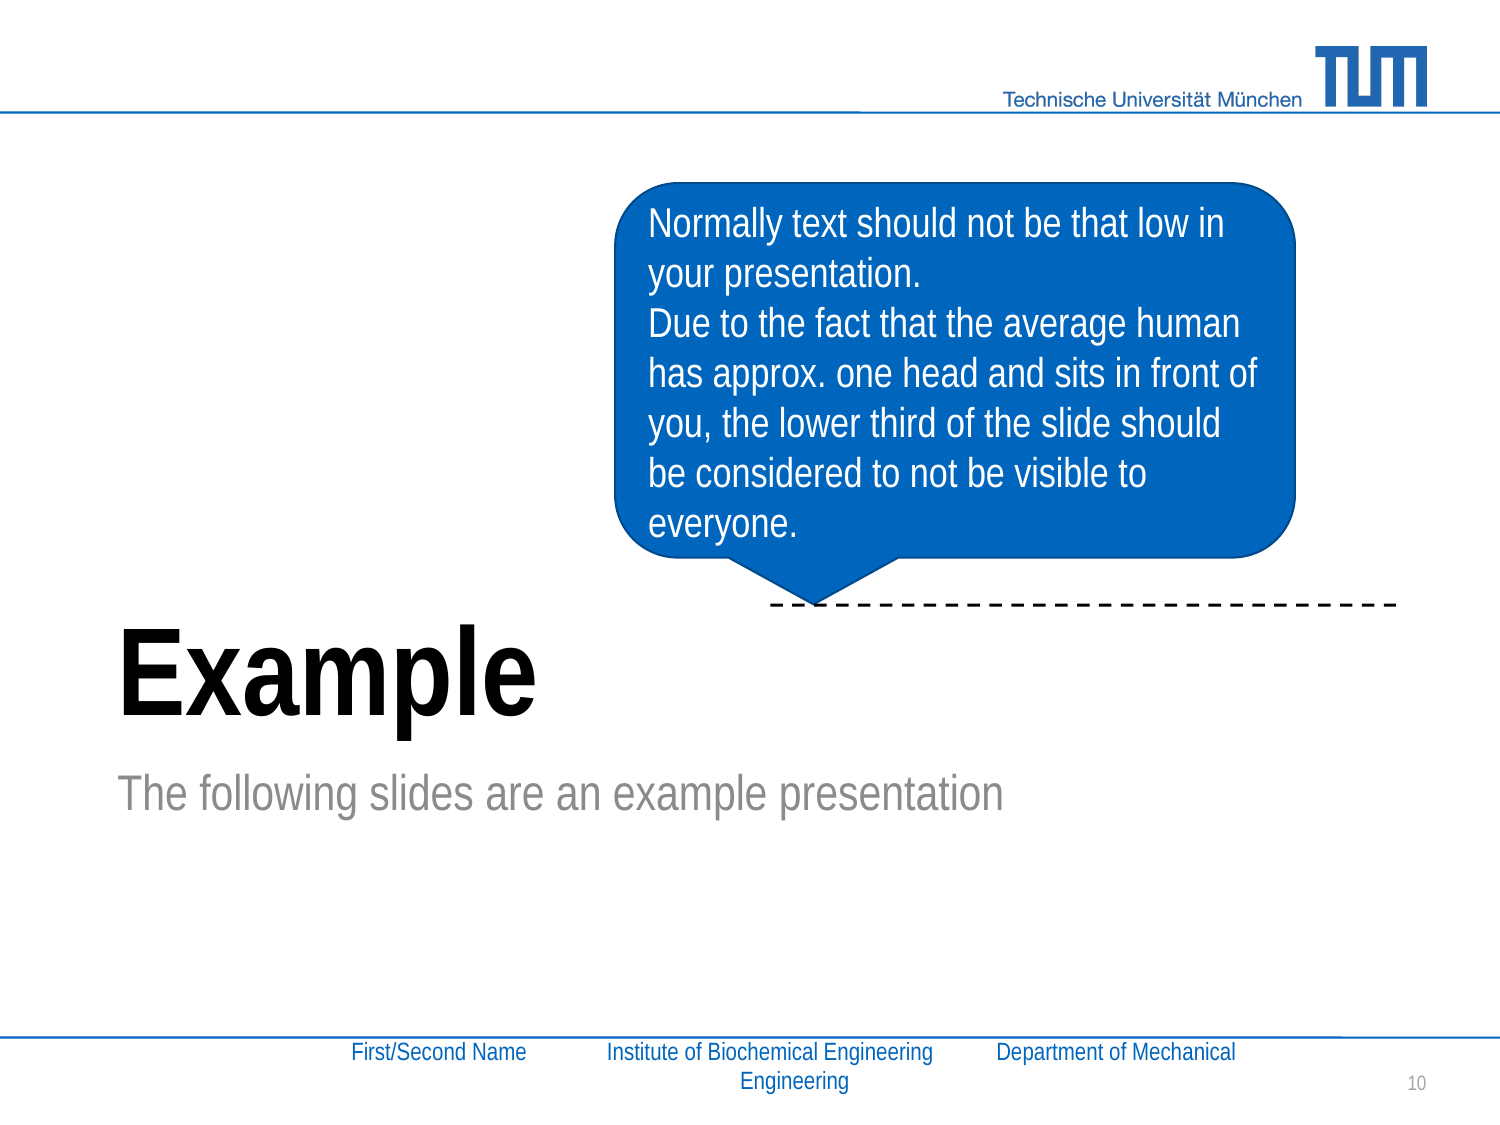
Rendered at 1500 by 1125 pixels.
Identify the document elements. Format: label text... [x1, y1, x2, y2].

title Example [102, 280, 1397, 749]
slide_number <number> [1340, 1042, 1427, 1103]
footer First/Second Name Institute of Biochemical Engineering Department of Mechanical Engineering [278, 1042, 1312, 1103]
list The following slides are an example presentation [102, 752, 1397, 999]
picture [1003, 46, 1427, 107]
text_box Normally text should not be that low in your presentation. Due to the fact that the average human has approx. one head and sits in front of you, the lower third of the slide should be considered to not be visible to everyone. [615, 183, 1295, 605]
